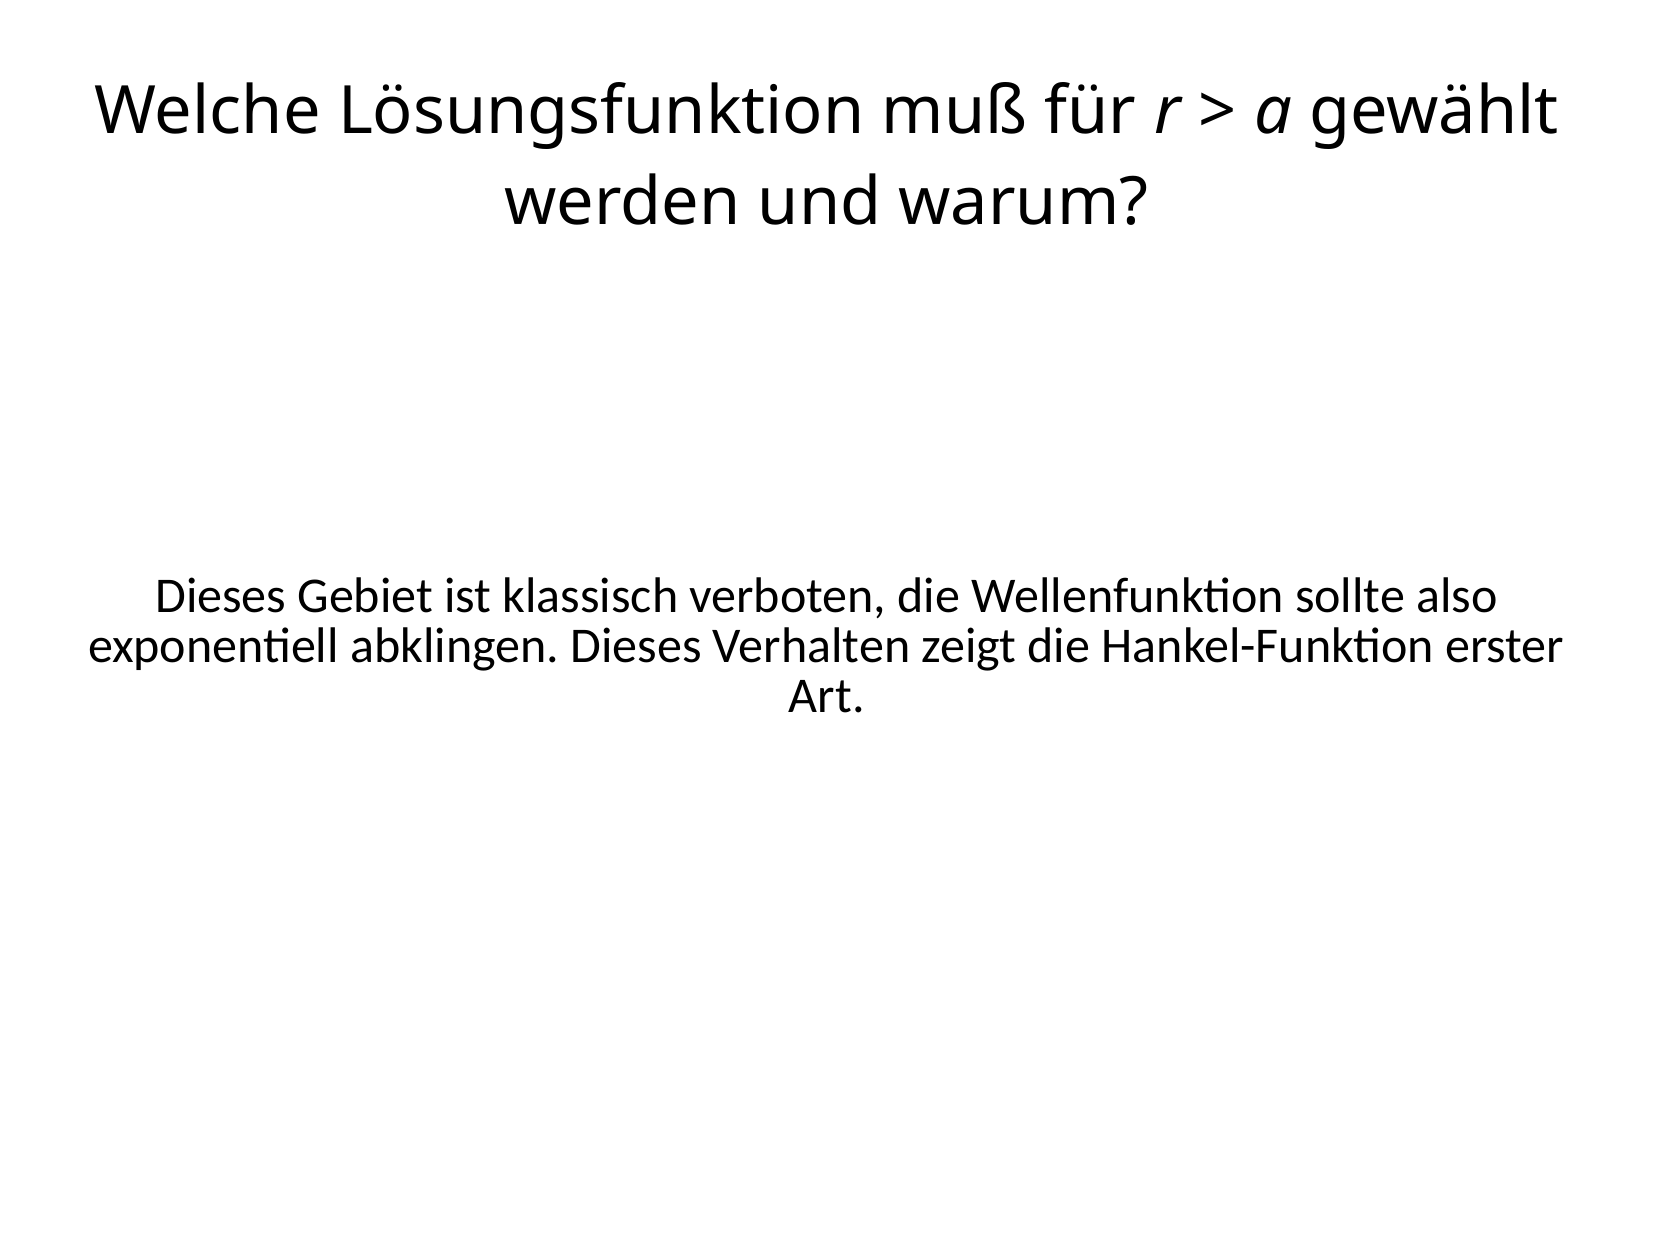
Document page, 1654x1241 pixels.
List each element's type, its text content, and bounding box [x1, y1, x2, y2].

title Welche Lösungsfunktion muß für r > a gewählt werden und warum? [82, 49, 1571, 257]
subtitle Dieses Gebiet ist klassisch verboten, die Wellenfunktion sollte also exponentiell abklingen. Dieses Verhalten zeigt die Hankel-Funktion erster Art. [82, 290, 1571, 1010]
